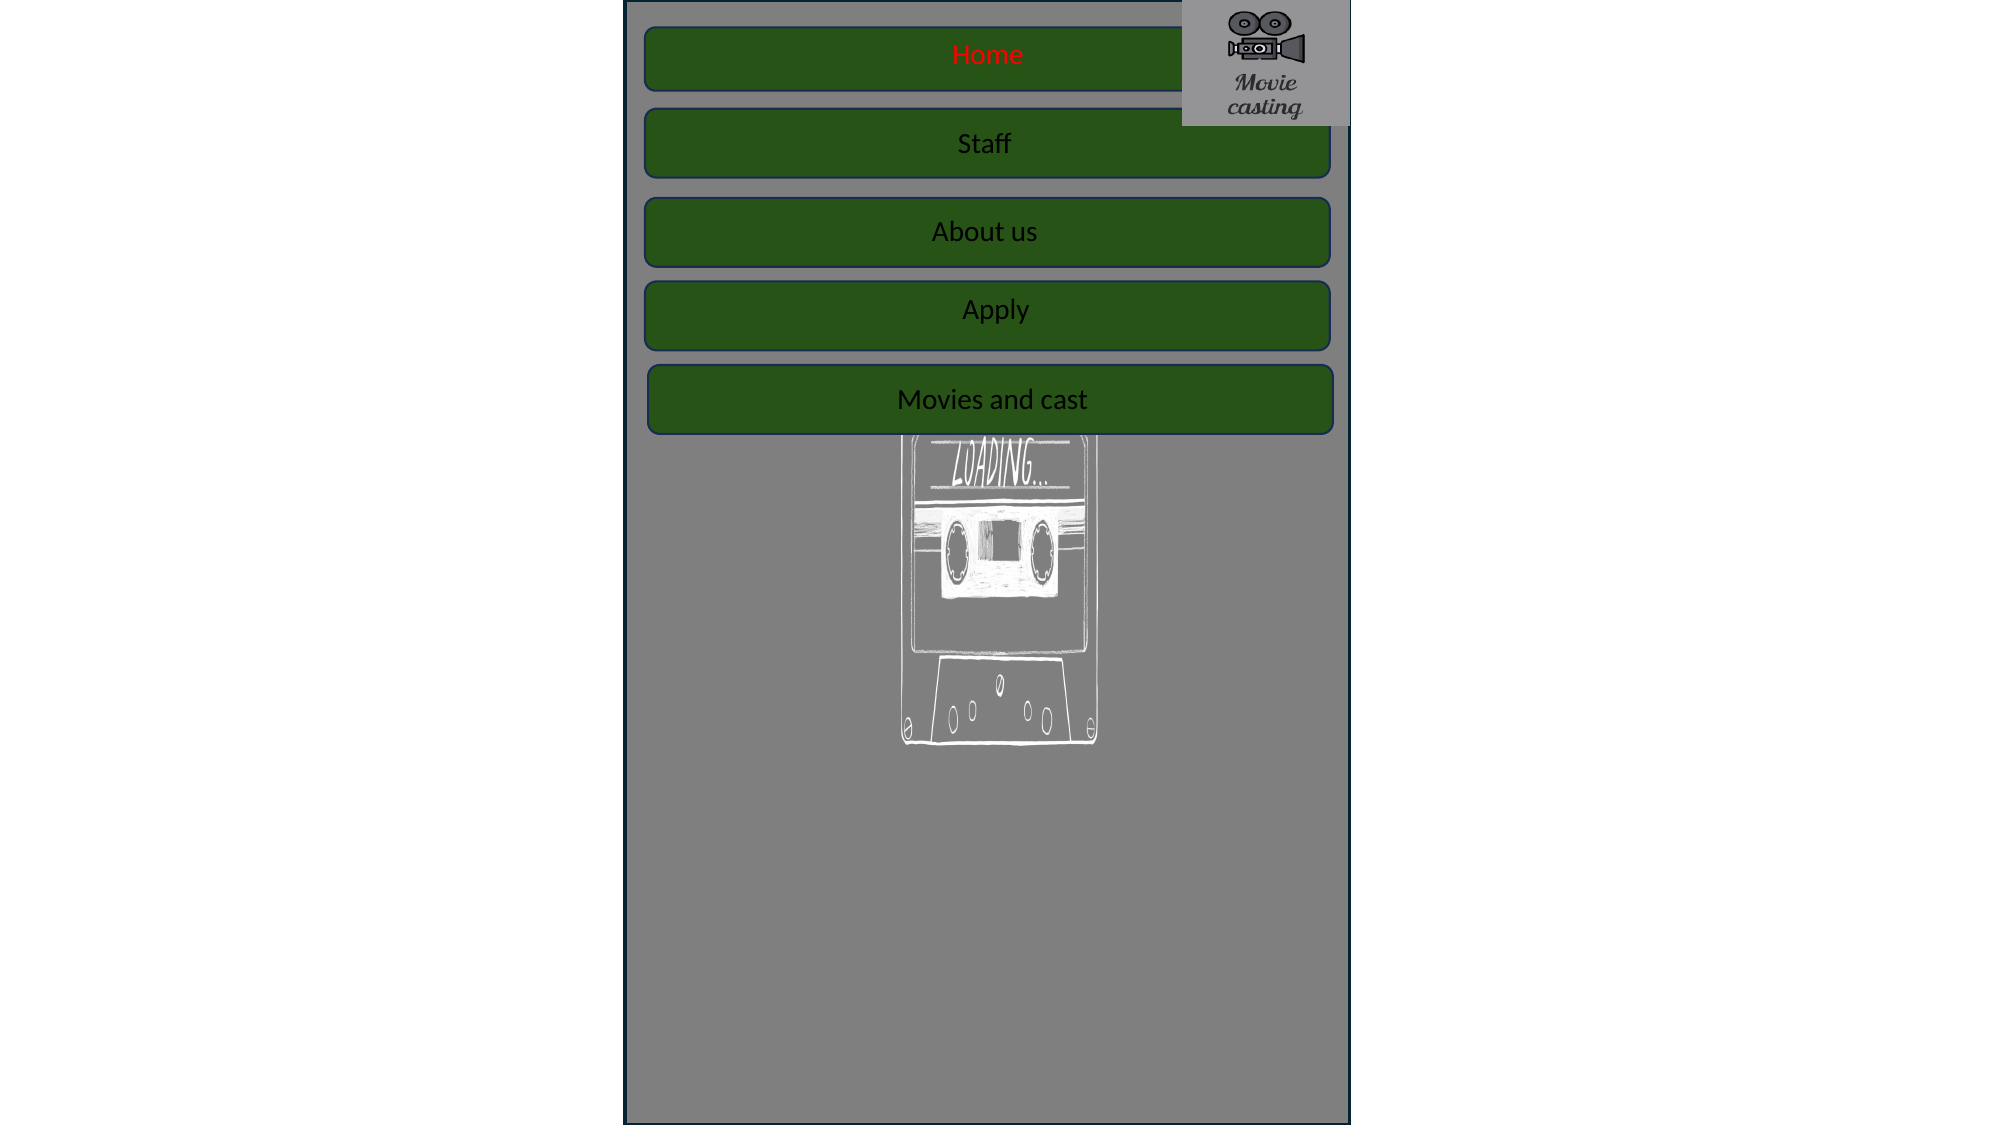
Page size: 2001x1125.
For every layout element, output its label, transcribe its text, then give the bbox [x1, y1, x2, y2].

text_box Staff [942, 116, 1032, 168]
text_box Apply [947, 282, 1048, 334]
text_box About us [916, 205, 1064, 256]
picture [1182, 0, 1349, 126]
text_box [625, 0, 1350, 1125]
text_box Movies and cast [882, 373, 1113, 424]
text_box Home [937, 27, 1041, 78]
